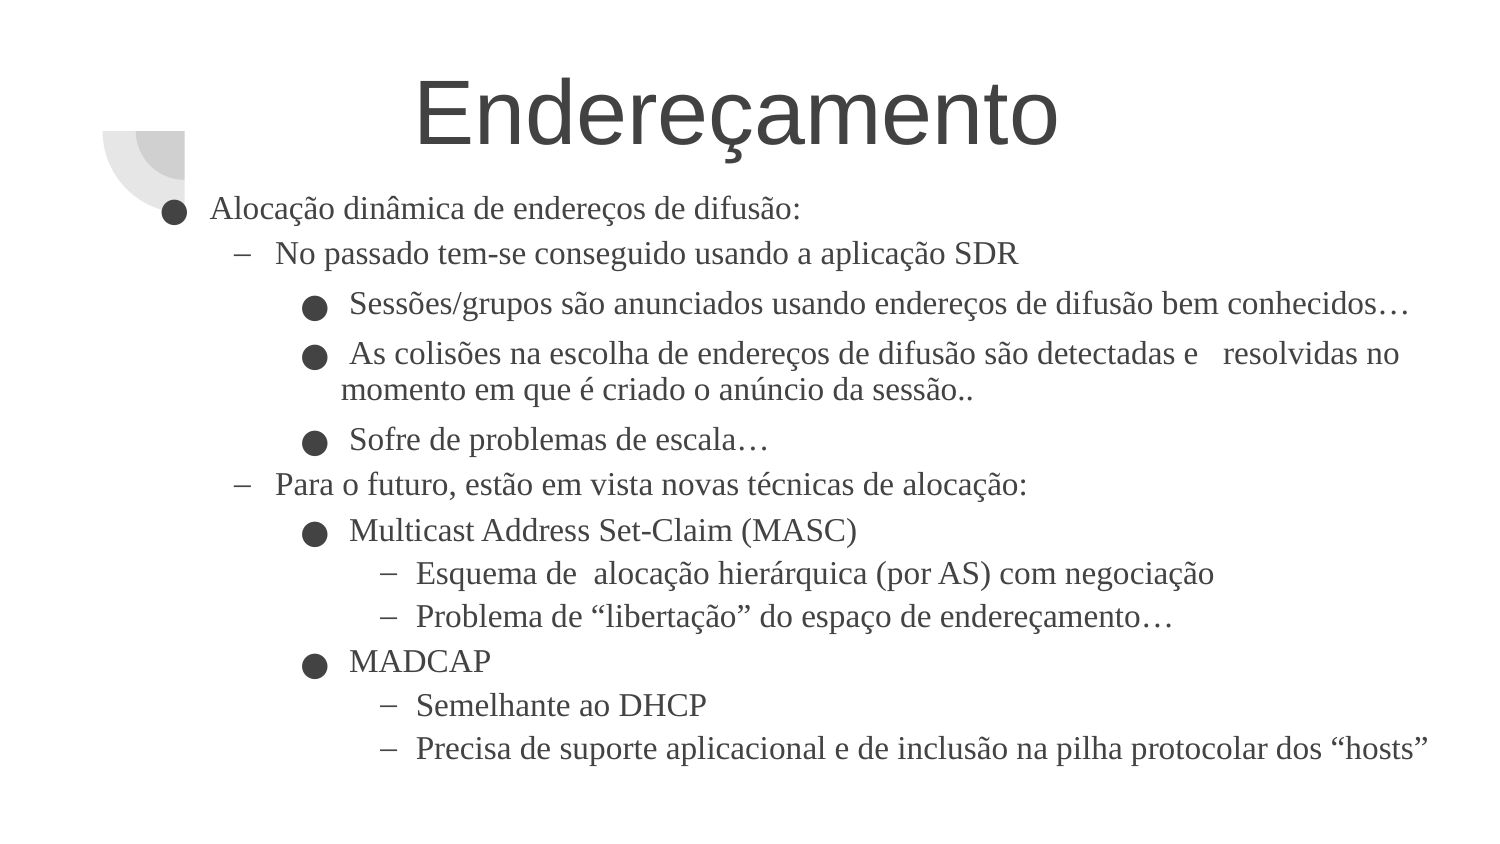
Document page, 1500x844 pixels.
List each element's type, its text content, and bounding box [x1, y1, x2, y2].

list Alocação dinâmica de endereços de difusão: No passado tem-se conseguido usando a aplicação SDR Sessões/grupos são anunciados usando endereços de difusão bem conhecidos… As colisões na escolha de endereços de difusão são detectadas e resolvidas no momento em que é criado o anúncio da sessão.. Sofre de problemas de escala… Para o futuro, estão em vista novas técnicas de alocação: Multicast Address Set-Claim (MASC) Esquema de alocação hierárquica (por AS) com negociação Problema de “libertação” do espaço de endereçamento… MADCAP Semelhante ao DHCP Precisa de suporte aplicacional e de inclusão na pilha protocolar dos “hosts” [138, 183, 1488, 816]
title Endereçamento [112, 37, 1388, 179]
